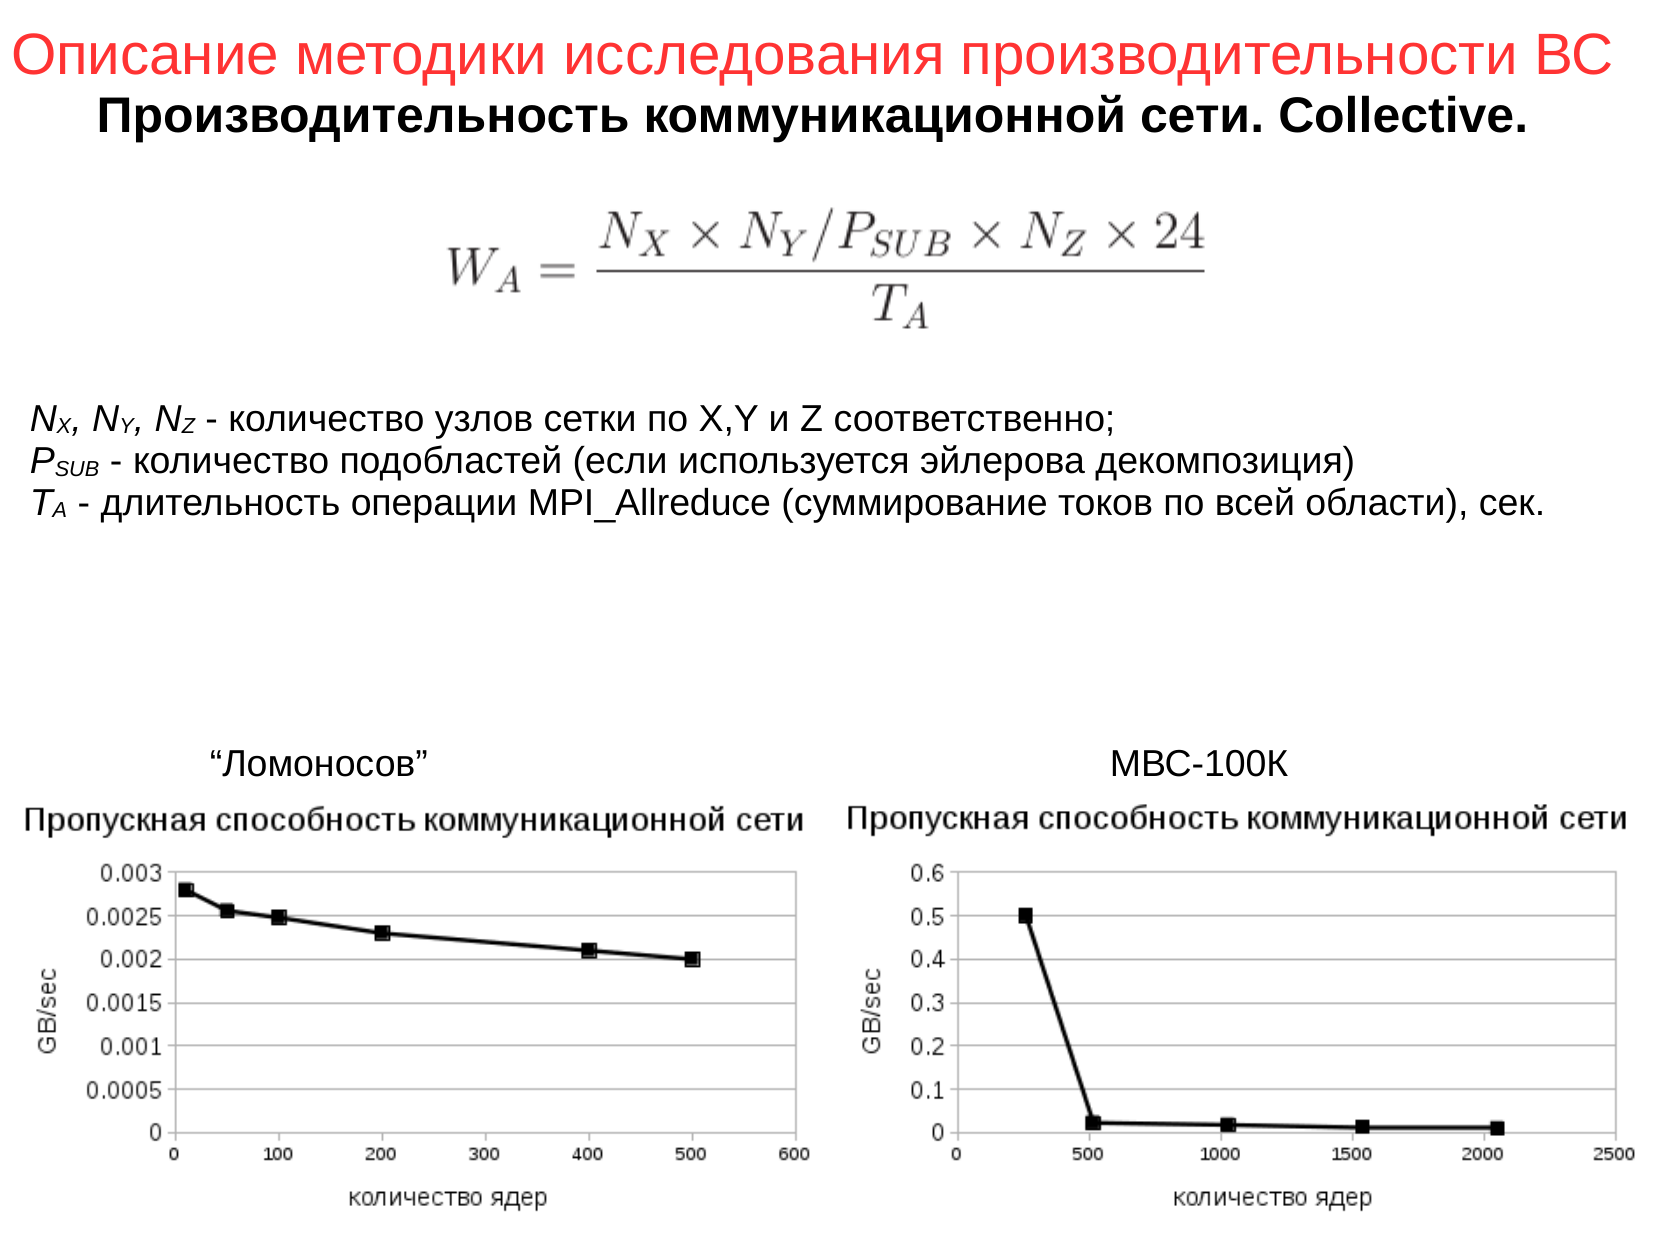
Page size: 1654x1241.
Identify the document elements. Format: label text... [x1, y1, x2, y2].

text_box “Ломоносов” [195, 735, 443, 792]
picture [0, 775, 1654, 1241]
title Описание методики исследования производительности ВС Производительность коммуникационной сети. Collective. [0, 0, 1636, 186]
text_box NX, NY, NZ - количество узлов сетки по X,Y и Z соответственно; PSUB - количество подобластей (если используется эйлерова декомпозиция) TA - длительность операции MPI_Allreduce (суммирование токов по всей области), сек. [15, 390, 1654, 657]
text_box МВС-100К [1095, 735, 1304, 792]
picture [375, 186, 1255, 365]
